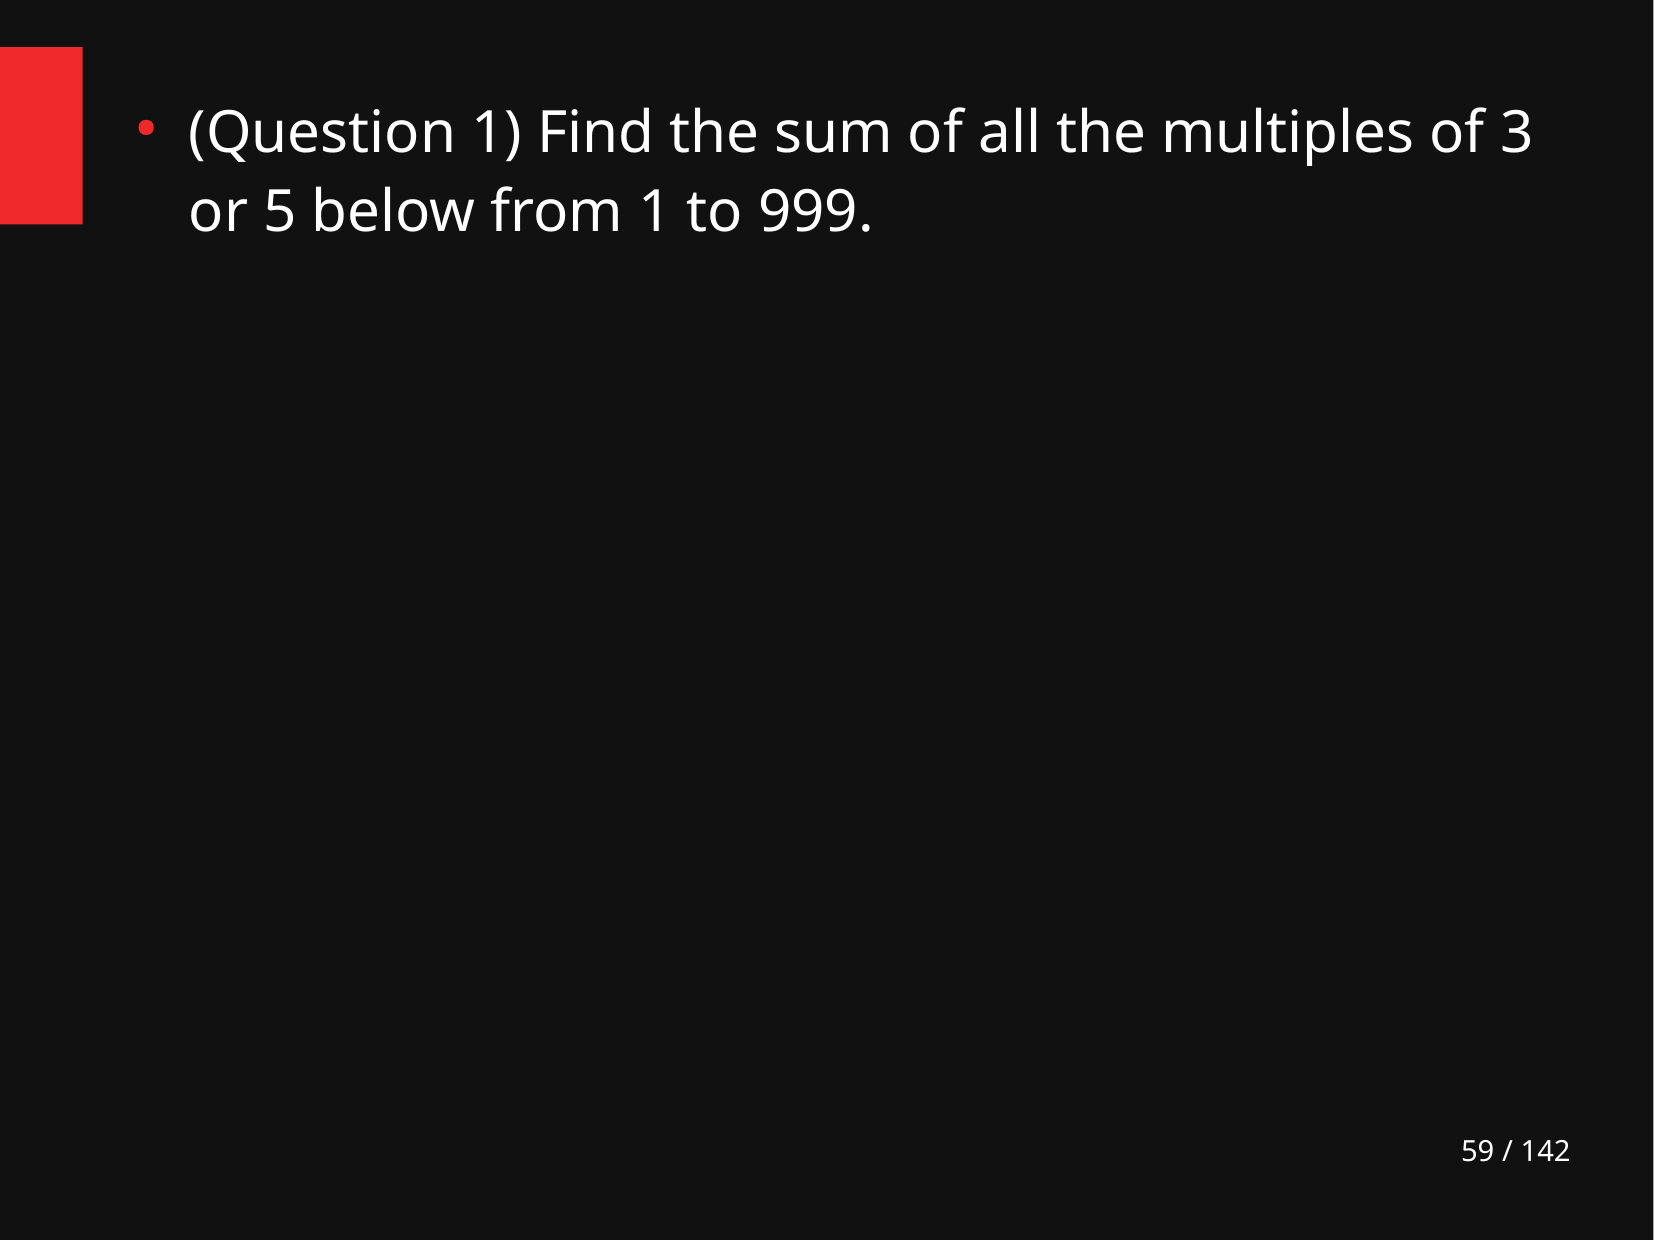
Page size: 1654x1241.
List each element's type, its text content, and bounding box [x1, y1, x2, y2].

list (Question 1) Find the sum of all the multiples of 3 or 5 below from 1 to 999. [118, 90, 1536, 1074]
